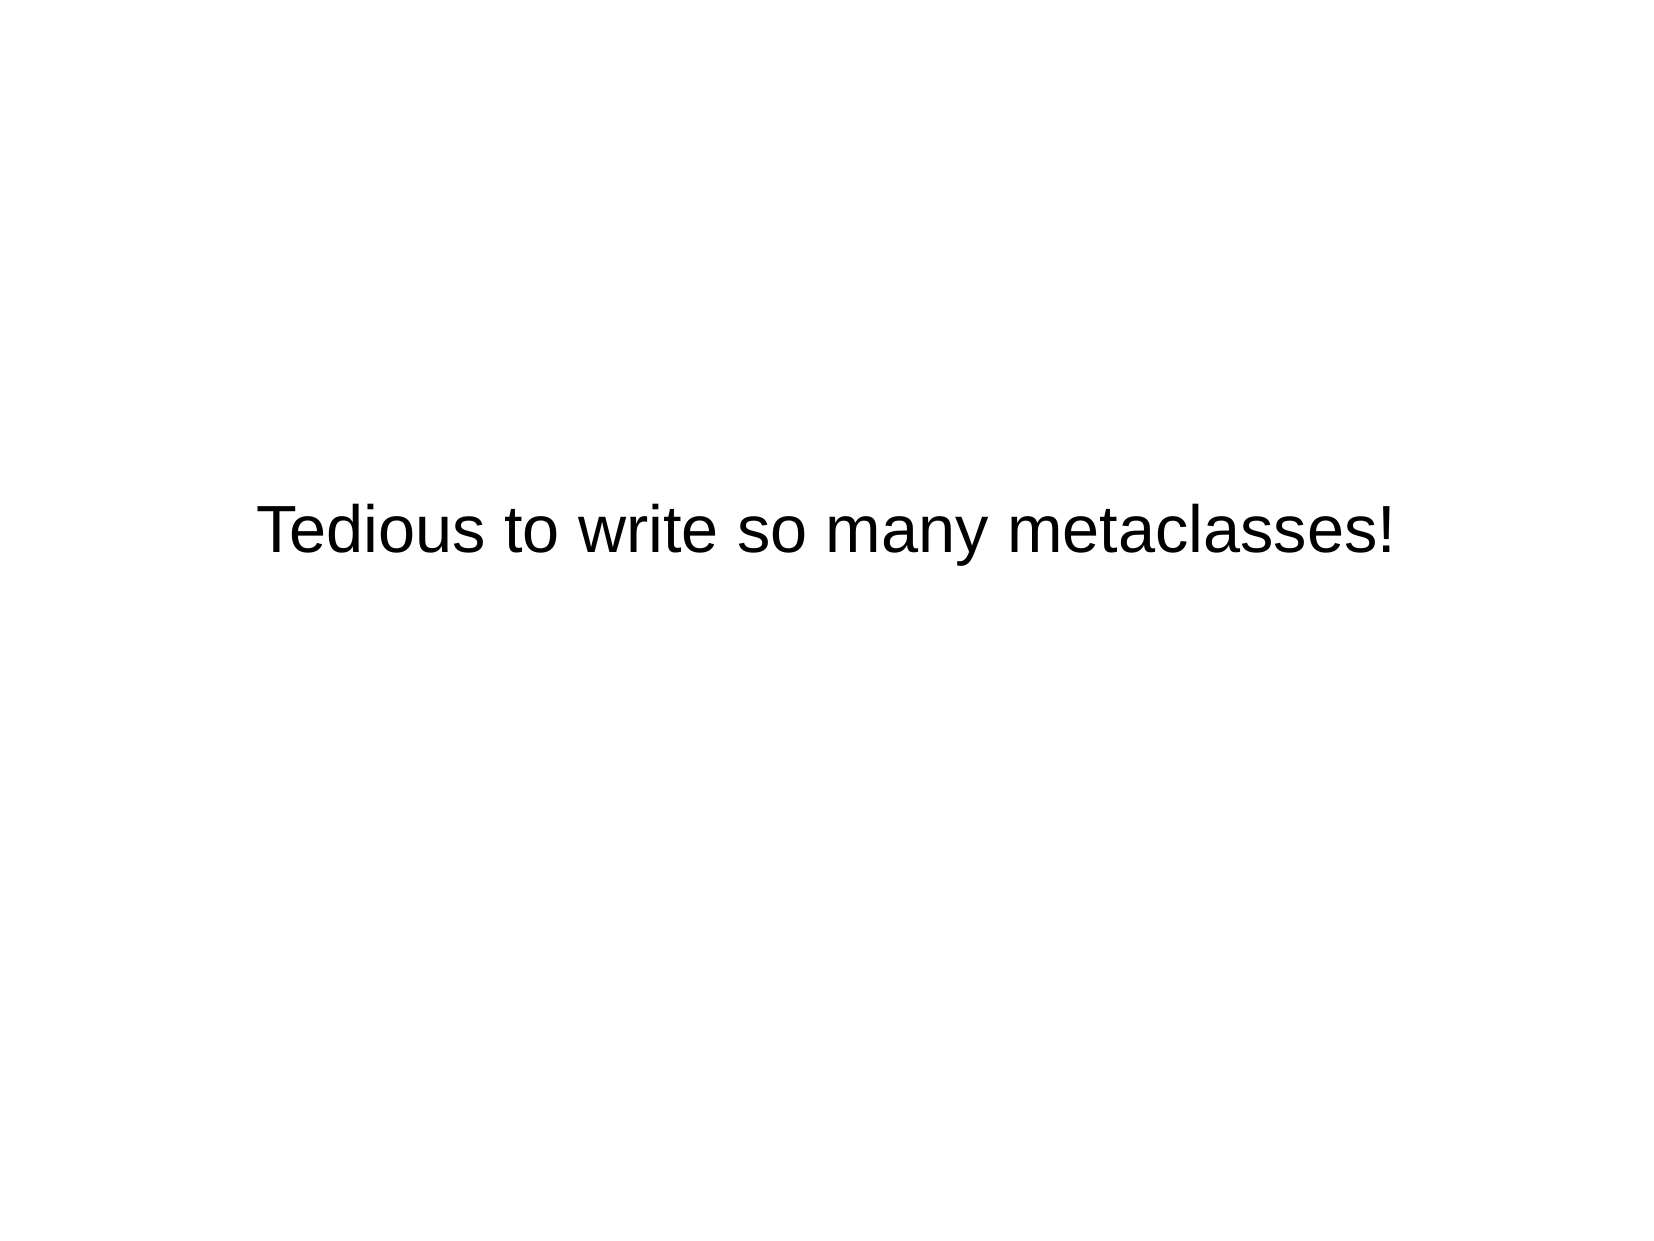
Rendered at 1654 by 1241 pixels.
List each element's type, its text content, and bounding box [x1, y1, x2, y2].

subtitle Tedious to write so many metaclasses! [82, 49, 1571, 1010]
